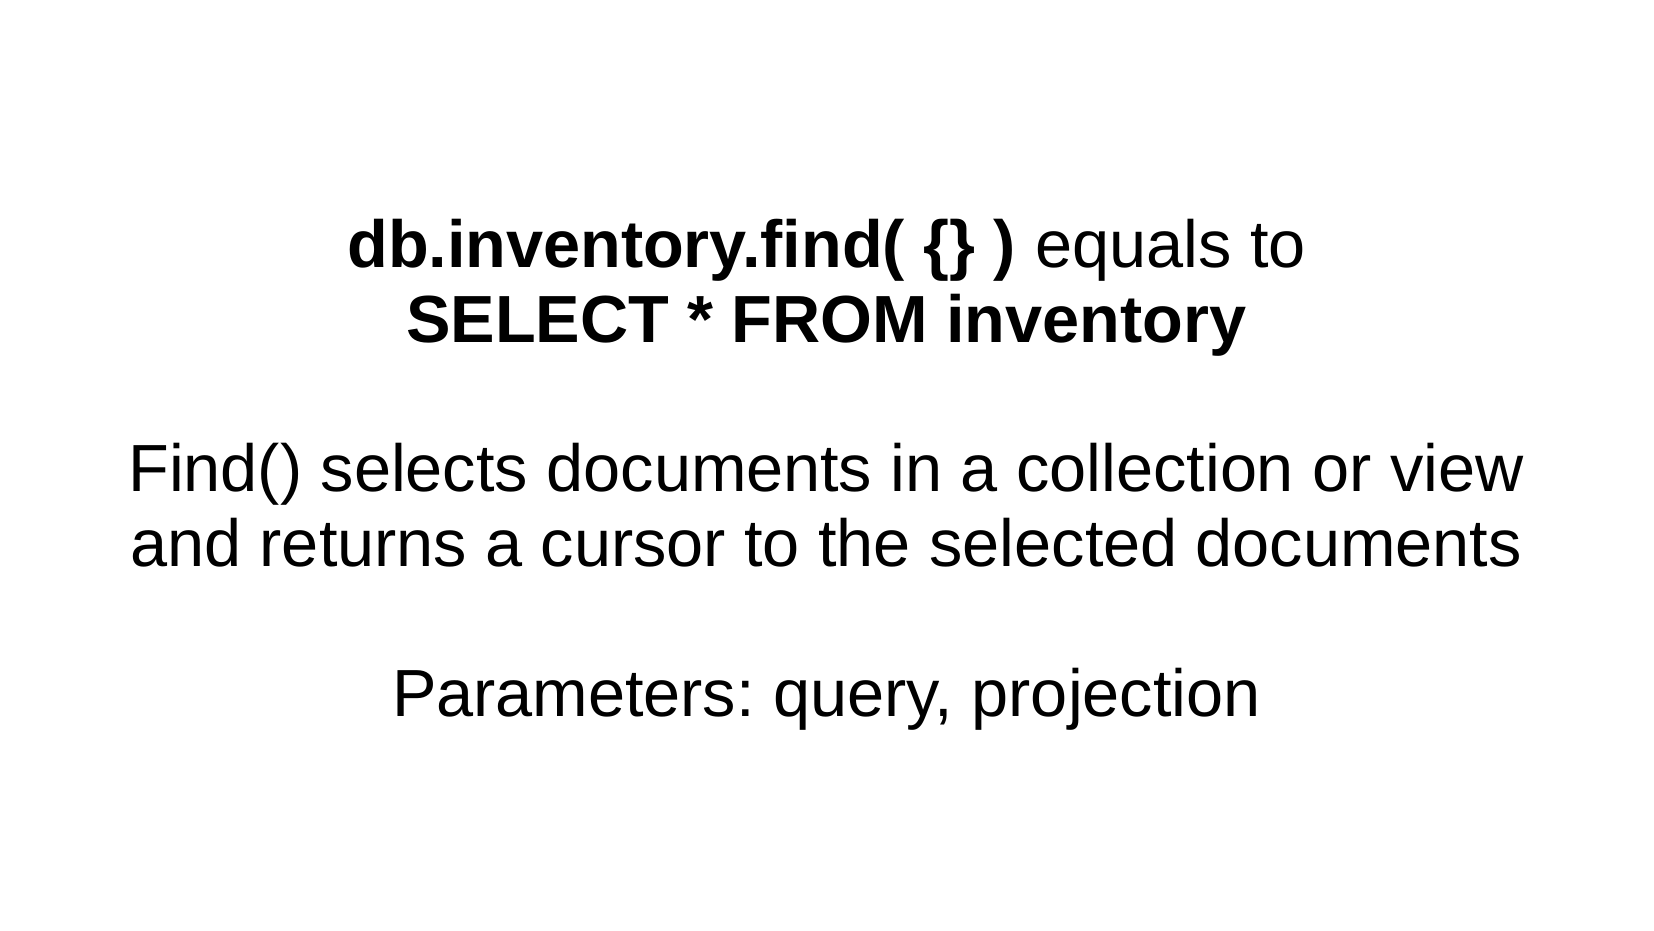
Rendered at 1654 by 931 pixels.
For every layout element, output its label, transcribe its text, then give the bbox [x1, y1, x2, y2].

subtitle db.inventory.find( {} ) equals to SELECT * FROM inventory Find() selects documents in a collection or view and returns a cursor to the selected documents Parameters: query, projection [82, 75, 1571, 863]
